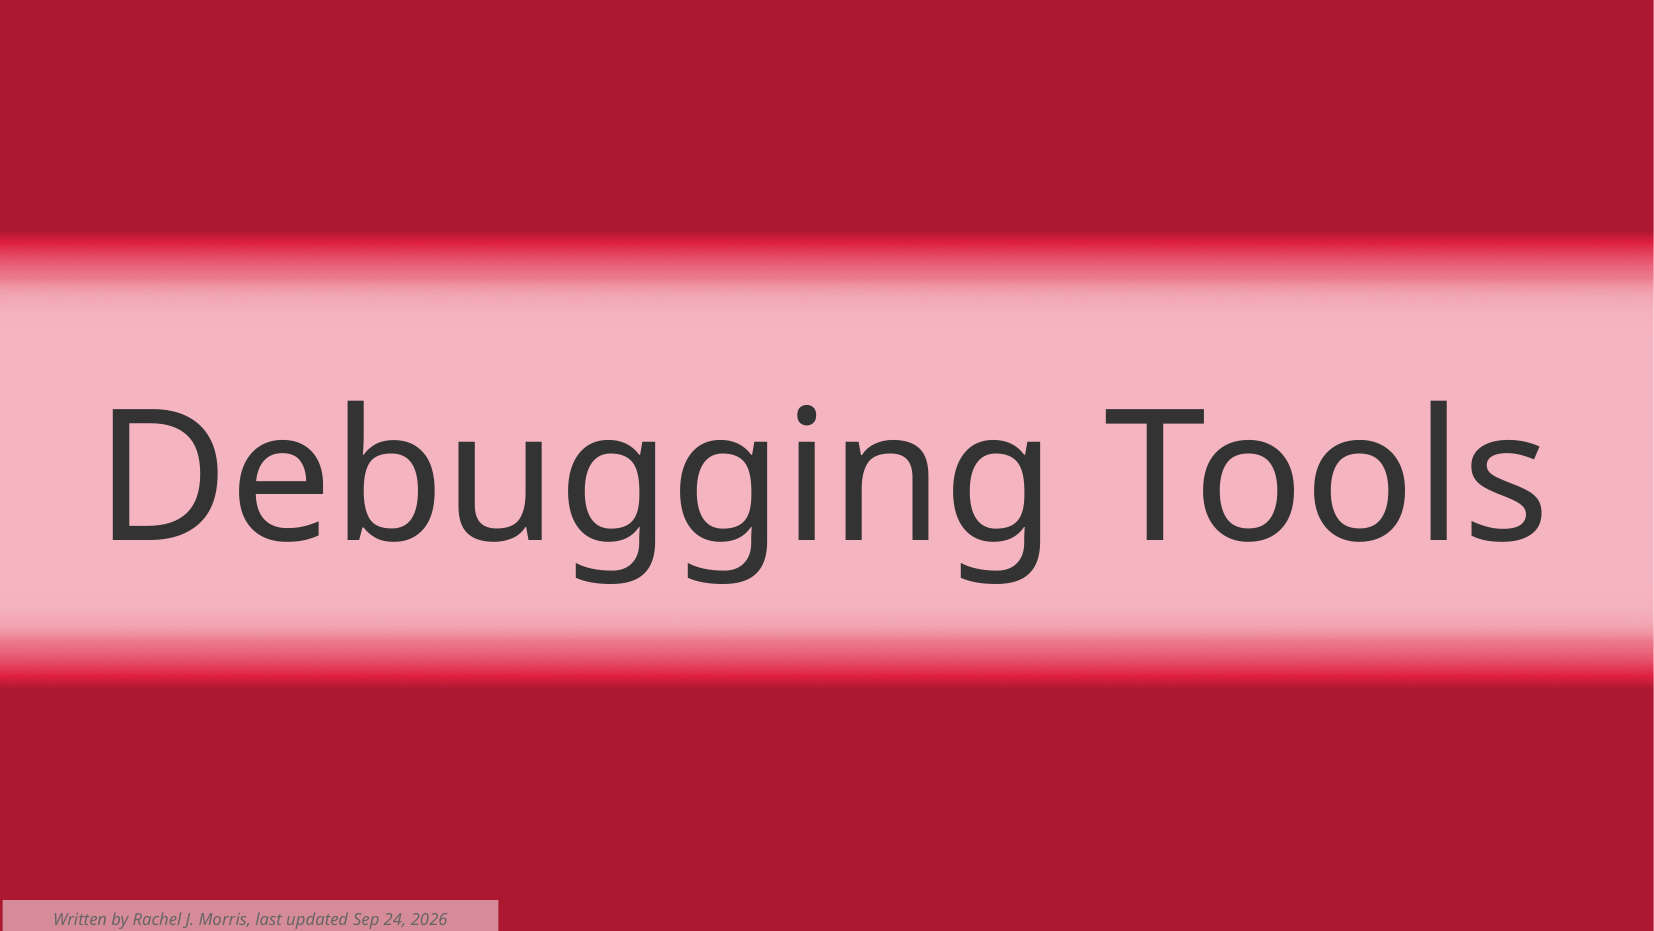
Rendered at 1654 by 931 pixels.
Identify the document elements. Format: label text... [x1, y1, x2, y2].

picture [0, 0, 1654, 931]
title Debugging Tools [64, 60, 1582, 879]
text_box Written by Rachel J. Morris, last updated Jan 22, 2018 [2, 900, 499, 931]
